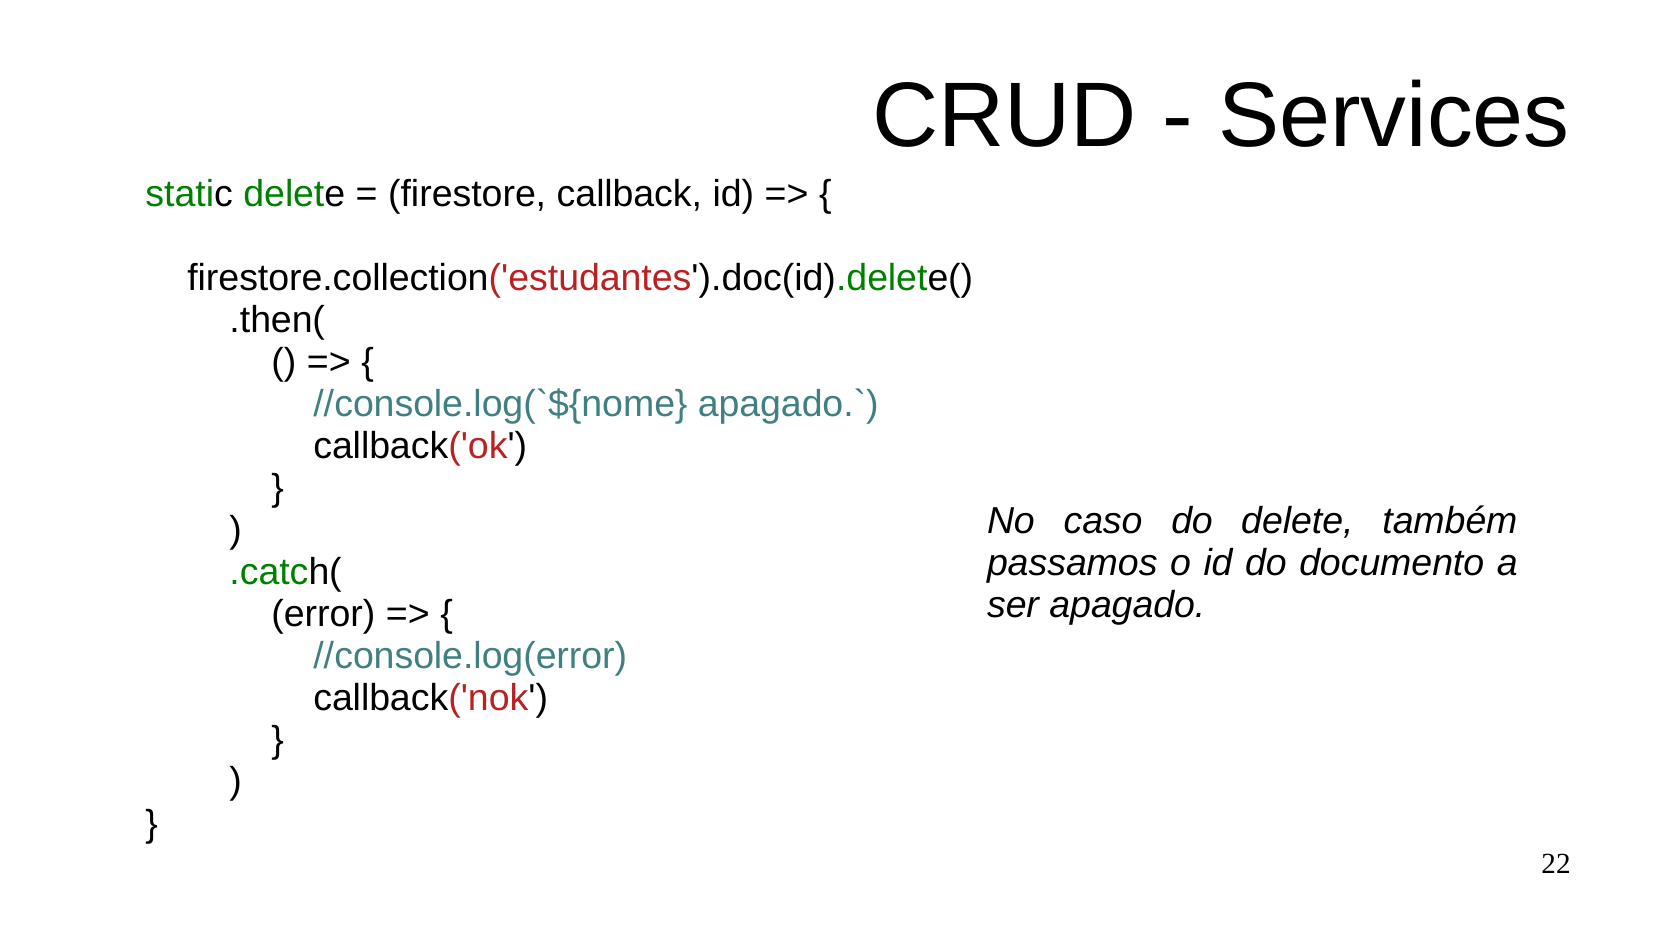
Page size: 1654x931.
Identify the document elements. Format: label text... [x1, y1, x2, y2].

text_box No caso do delete, também passamos o id do documento a ser apagado. [972, 492, 1536, 633]
text_box static delete = (firestore, callback, id) => { firestore.collection('estudantes').doc(id).delete() .then( () => { //console.log(`${nome} apagado.`) callback('ok') } ) .catch( (error) => { //console.log(error) callback('nok') } ) } [88, 122, 1277, 894]
title CRUD - Services [82, 37, 1571, 193]
